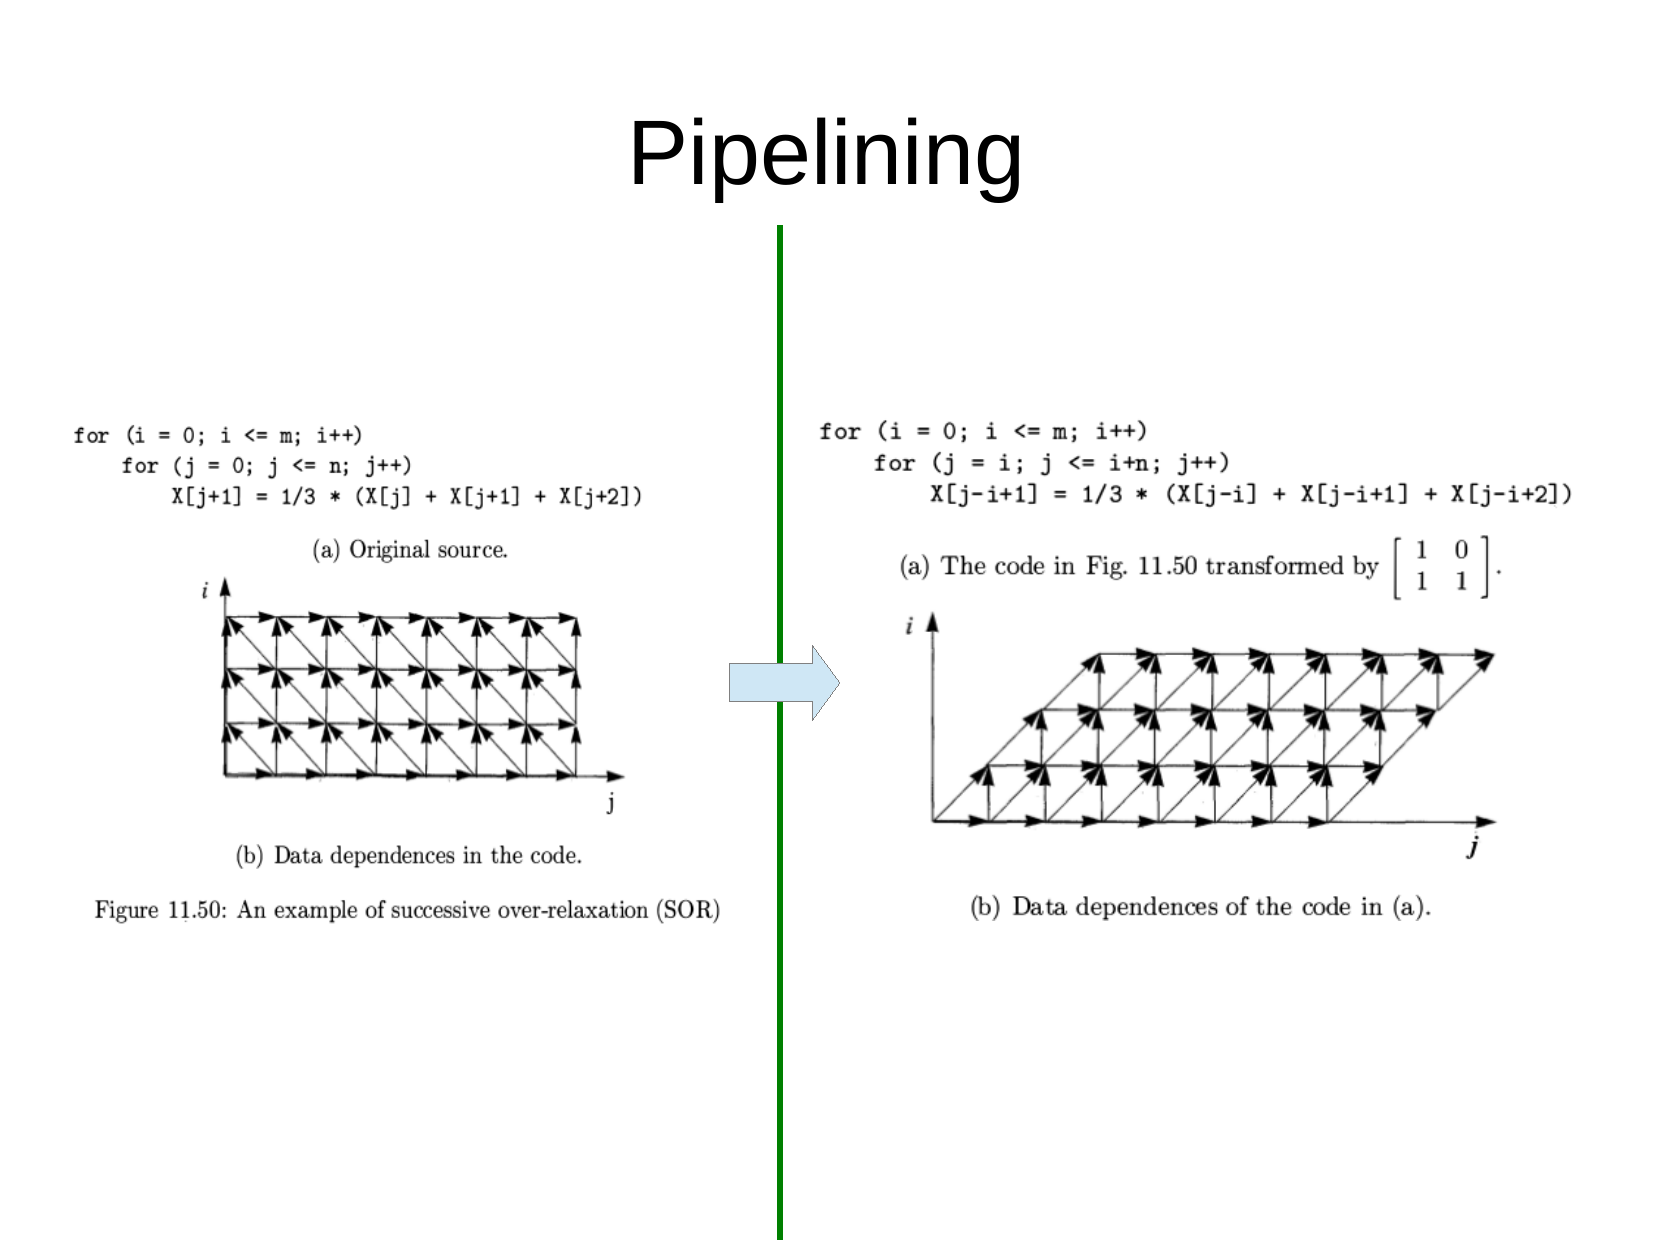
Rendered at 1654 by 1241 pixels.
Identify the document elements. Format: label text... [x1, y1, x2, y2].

picture [60, 413, 730, 929]
text_box [729, 645, 840, 721]
picture [810, 412, 1591, 921]
title Pipelining [82, 49, 1571, 257]
